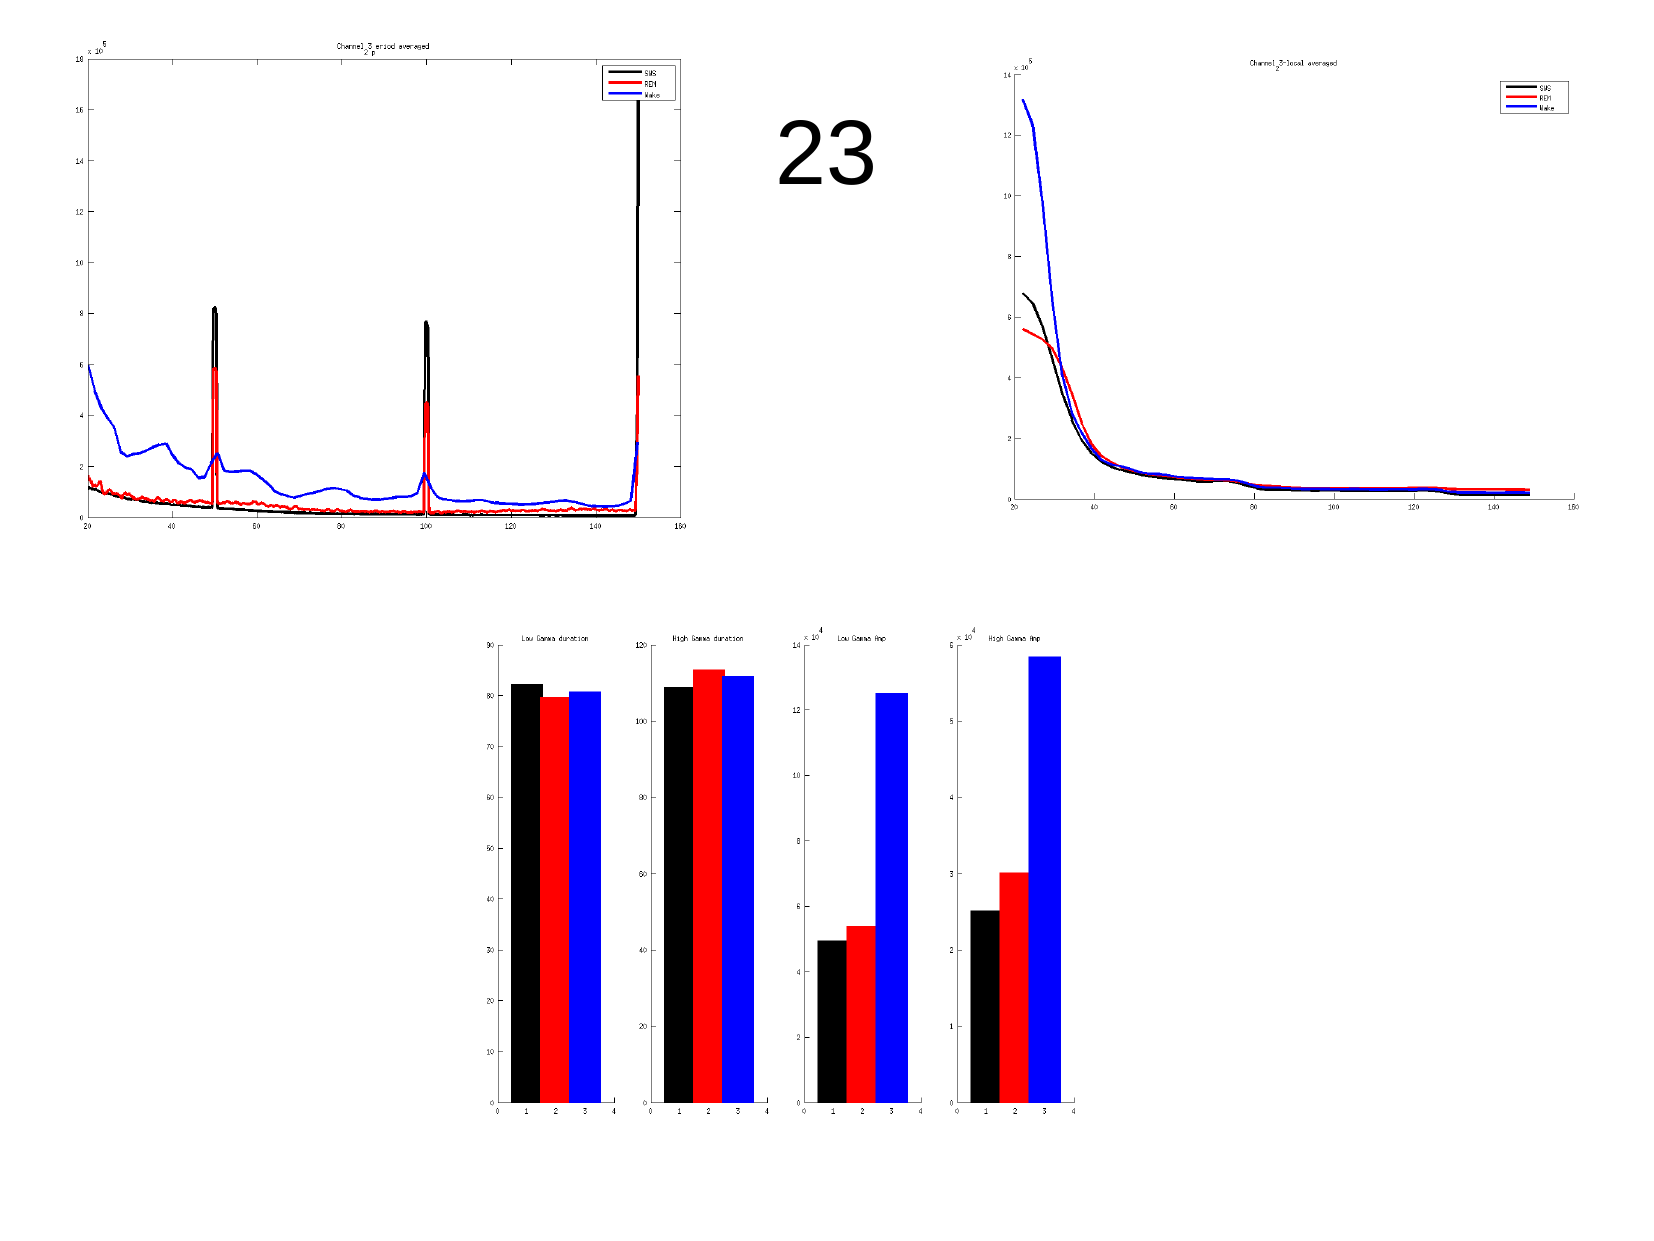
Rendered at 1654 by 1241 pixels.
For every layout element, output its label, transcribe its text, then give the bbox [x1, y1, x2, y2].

title 23 [753, 49, 921, 257]
picture [401, 602, 1144, 1164]
picture [0, 16, 753, 579]
picture [921, 35, 1642, 556]
